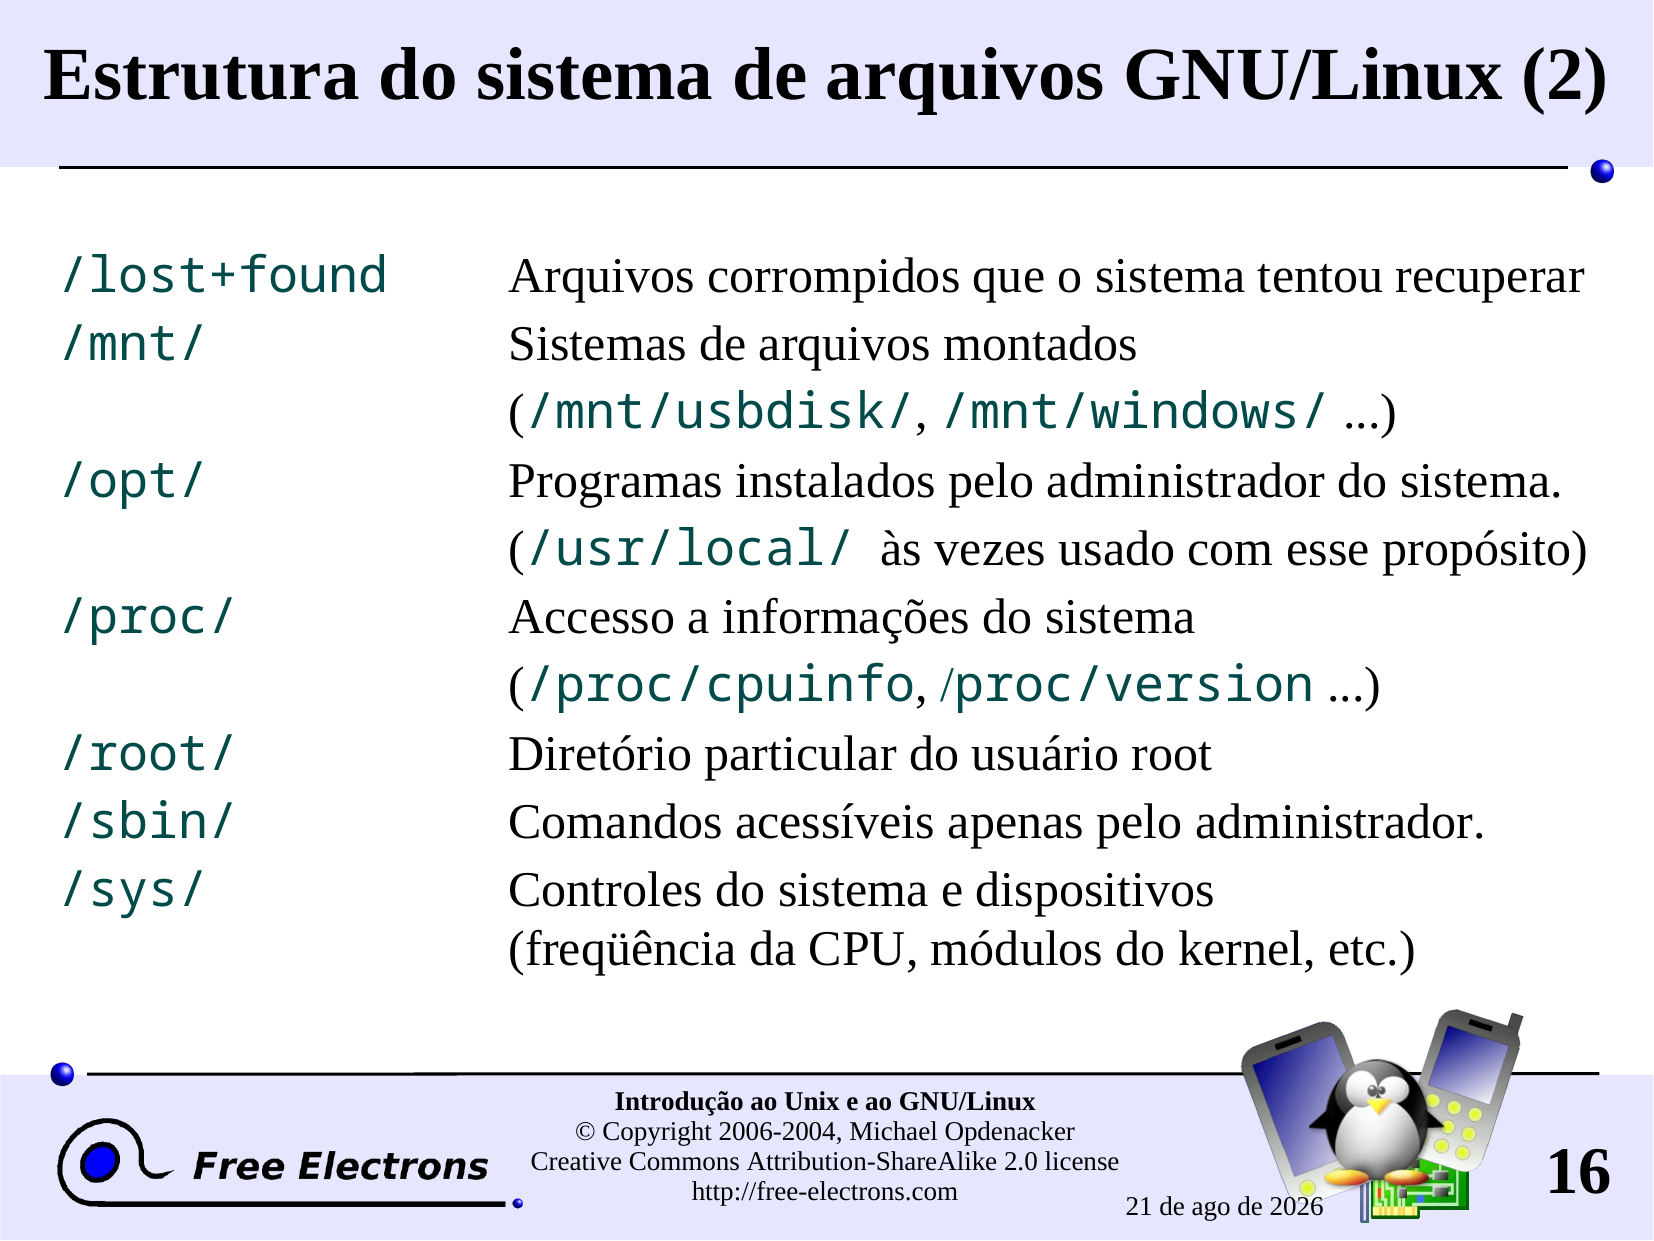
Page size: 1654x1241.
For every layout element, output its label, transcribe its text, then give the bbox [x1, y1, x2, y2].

picture [1286, 1198, 1293, 1214]
title Estrutura do sistema de arquivos GNU/Linux (2) [0, 12, 1654, 138]
picture [1225, 1049, 1527, 1241]
list /lost+found Arquivos corrompidos que o sistema tentou recuperar /mnt/ Sistemas de arquivos montados (/mnt/usbdisk/, /mnt/windows/ ...) /opt/ Programas instalados pelo administrador do sistema. (/usr/local/ às vezes usado com esse propósito) /proc/ Accesso a informações do sistema (/proc/cpuinfo, /proc/version ...) /root/ Diretório particular do usuário root /sbin/ Comandos acessíveis apenas pelo administrador. /sys/ Controles do sistema e dispositivos (freqüência da CPU, módulos do kernel, etc.) [41, 238, 1608, 1049]
picture [50, 1107, 527, 1216]
